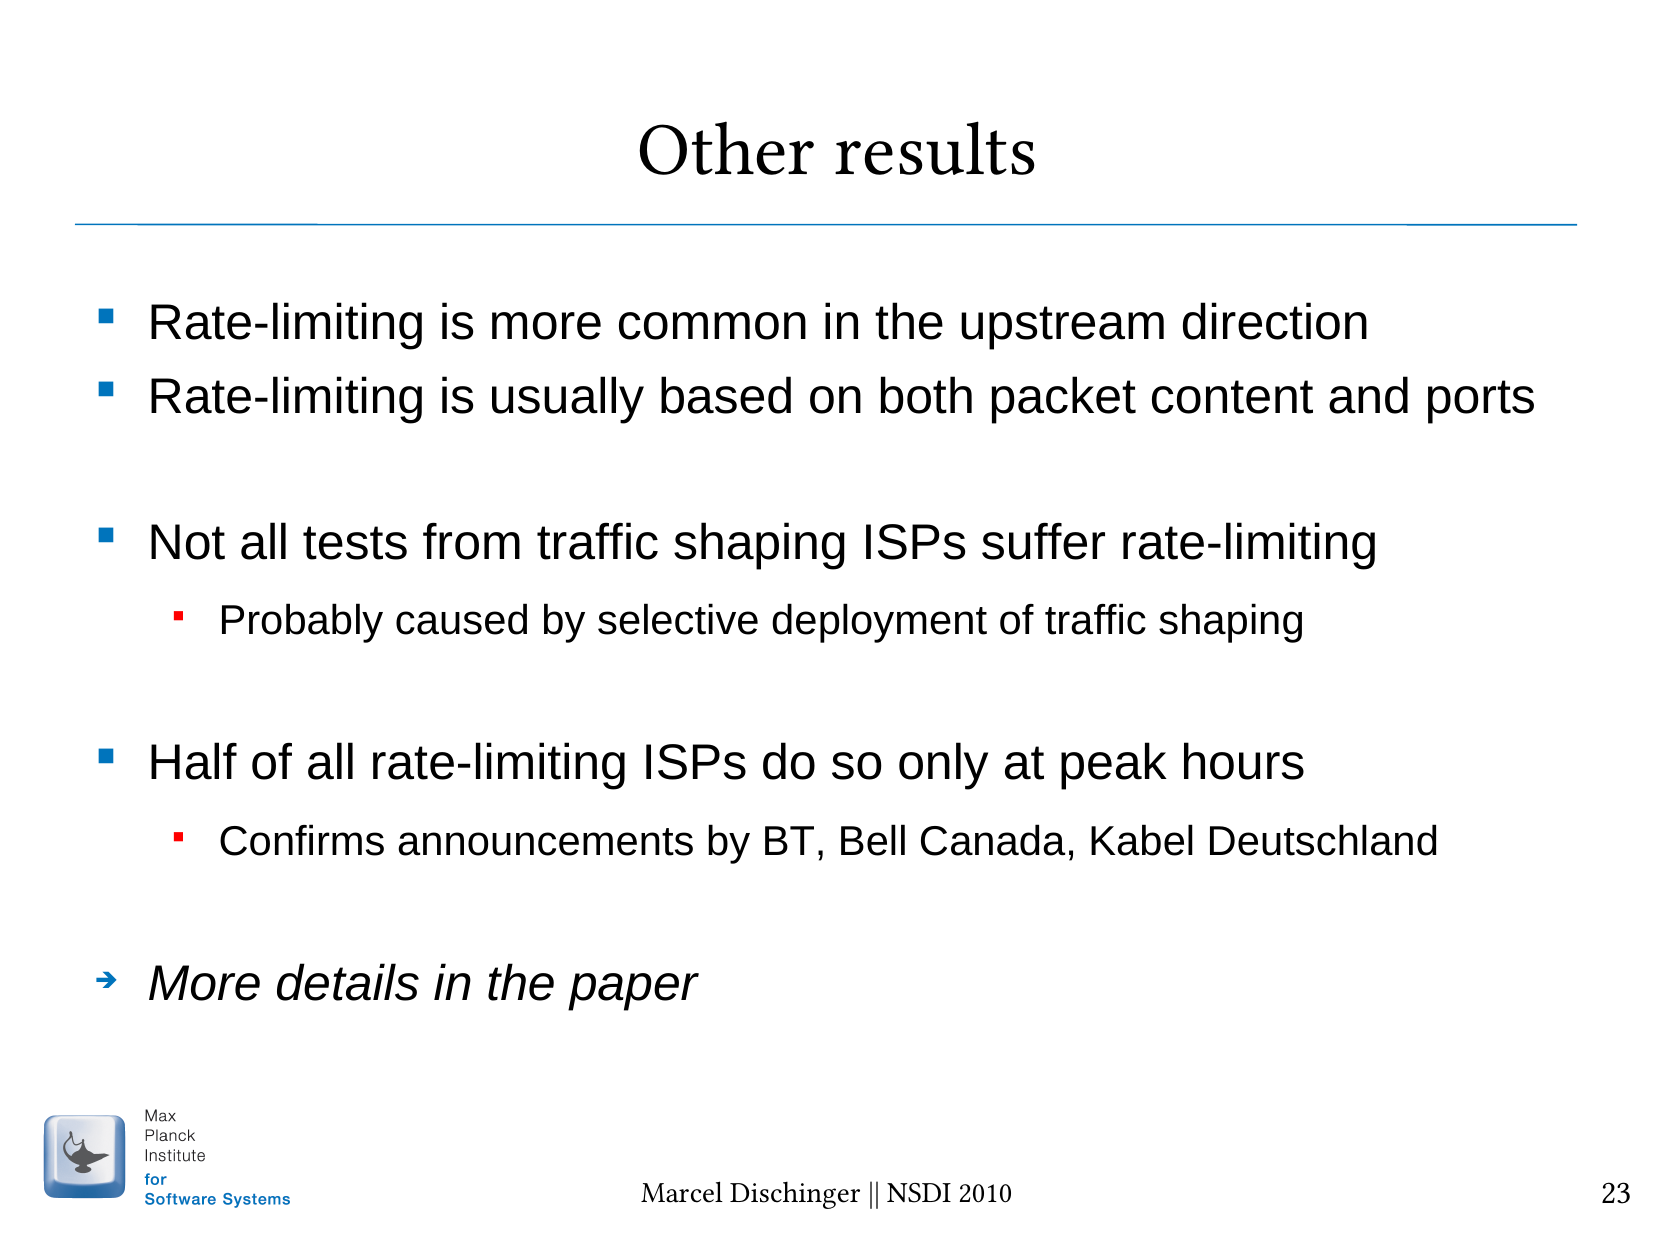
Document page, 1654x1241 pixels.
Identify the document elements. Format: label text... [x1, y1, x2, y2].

list Rate-limiting is more common in the upstream direction Rate-limiting is usually based on both packet content and ports Not all tests from traffic shaping ISPs suffer rate-limiting Probably caused by selective deployment of traffic shaping Half of all rate-limiting ISPs do so only at peak hours Confirms announcements by BT, Bell Canada, Kabel Deutschland More details in the paper [77, 277, 1579, 1180]
title Other results [54, 51, 1621, 252]
